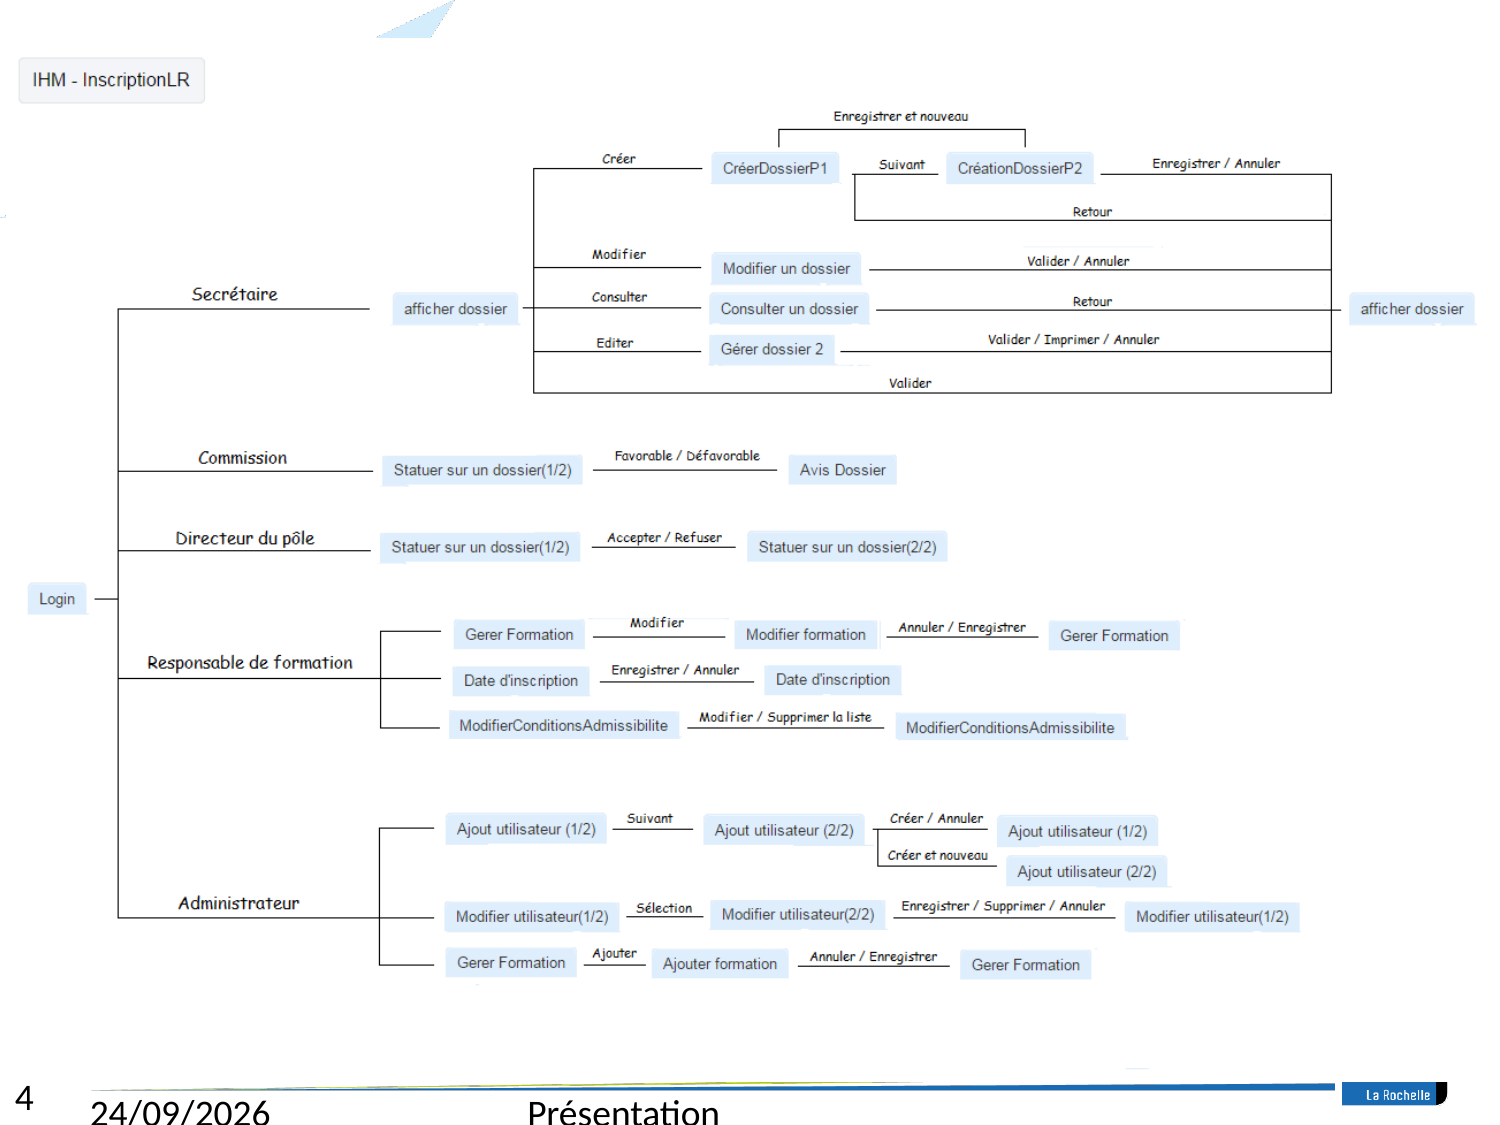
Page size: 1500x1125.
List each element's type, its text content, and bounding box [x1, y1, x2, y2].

text_box 2015/11/6 [77, 1082, 425, 1125]
text_box Présentation [512, 1082, 988, 1125]
text_box [0, 1065, 77, 1125]
picture [6, 38, 1500, 1082]
